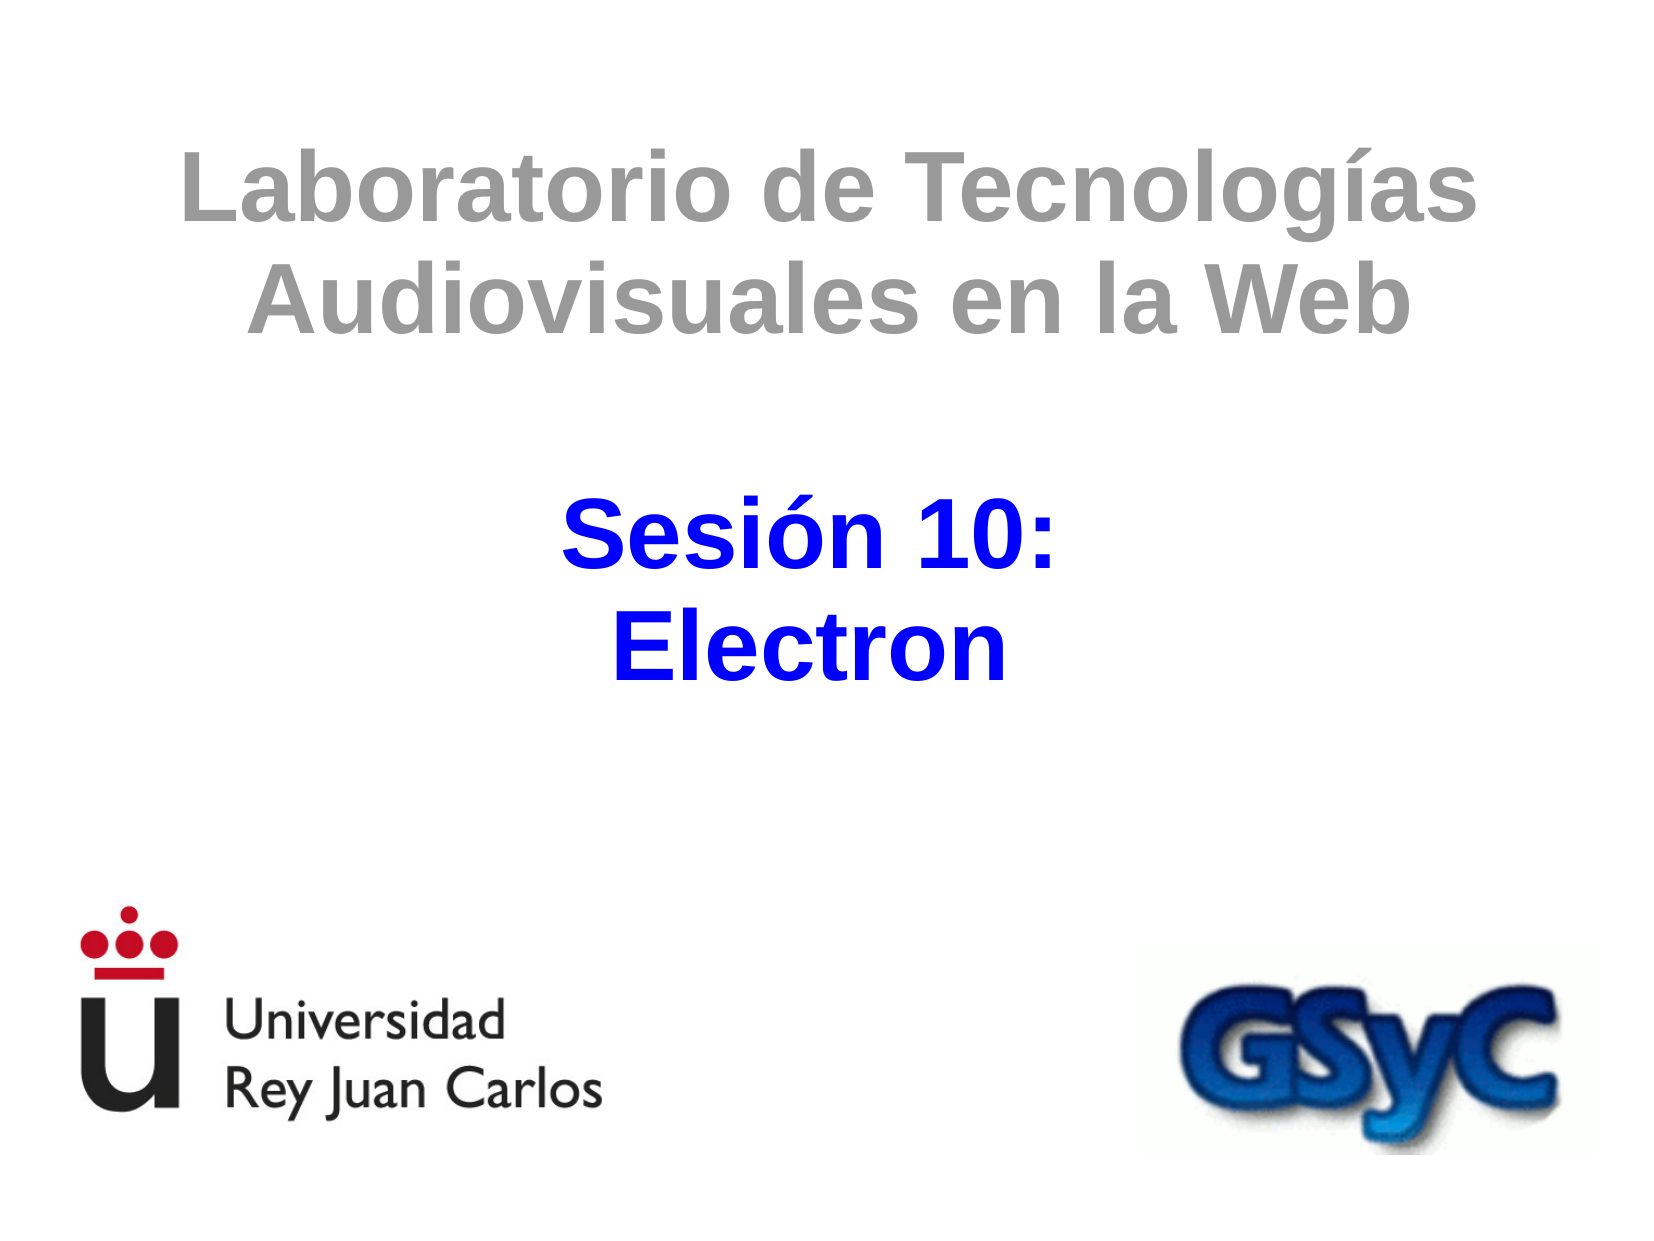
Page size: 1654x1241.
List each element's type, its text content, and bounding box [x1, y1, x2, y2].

picture [1140, 944, 1597, 1156]
picture [46, 884, 631, 1141]
title Sesión 10: Electron [135, 422, 1486, 758]
title Laboratorio de Tecnologías Audiovisuales en la Web [144, 75, 1516, 411]
